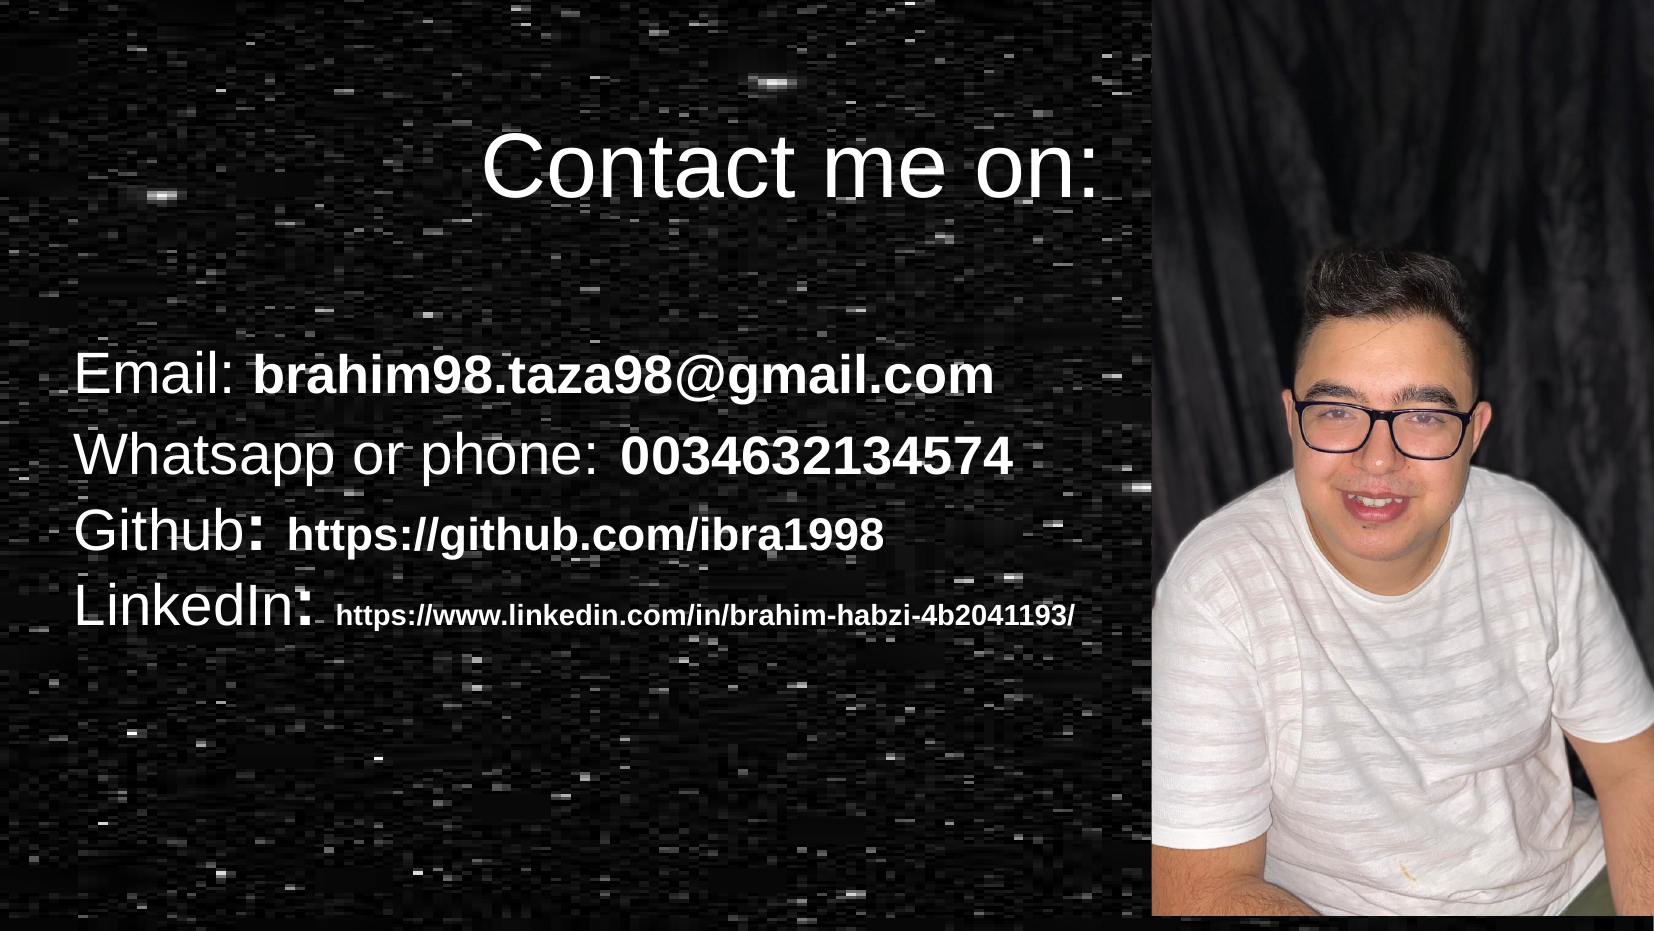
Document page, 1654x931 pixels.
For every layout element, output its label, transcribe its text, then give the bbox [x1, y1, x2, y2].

picture [0, 0, 1654, 931]
title Contact me on: [47, 59, 1536, 272]
text_box Email: brahim98.taza98@gmail.com Whatsapp or phone: 0034632134574 Github: https://github.com/ibra1998 LinkedIn: https://www.linkedin.com/in/brahim-habzi-4b2041193/ [59, 333, 1123, 736]
